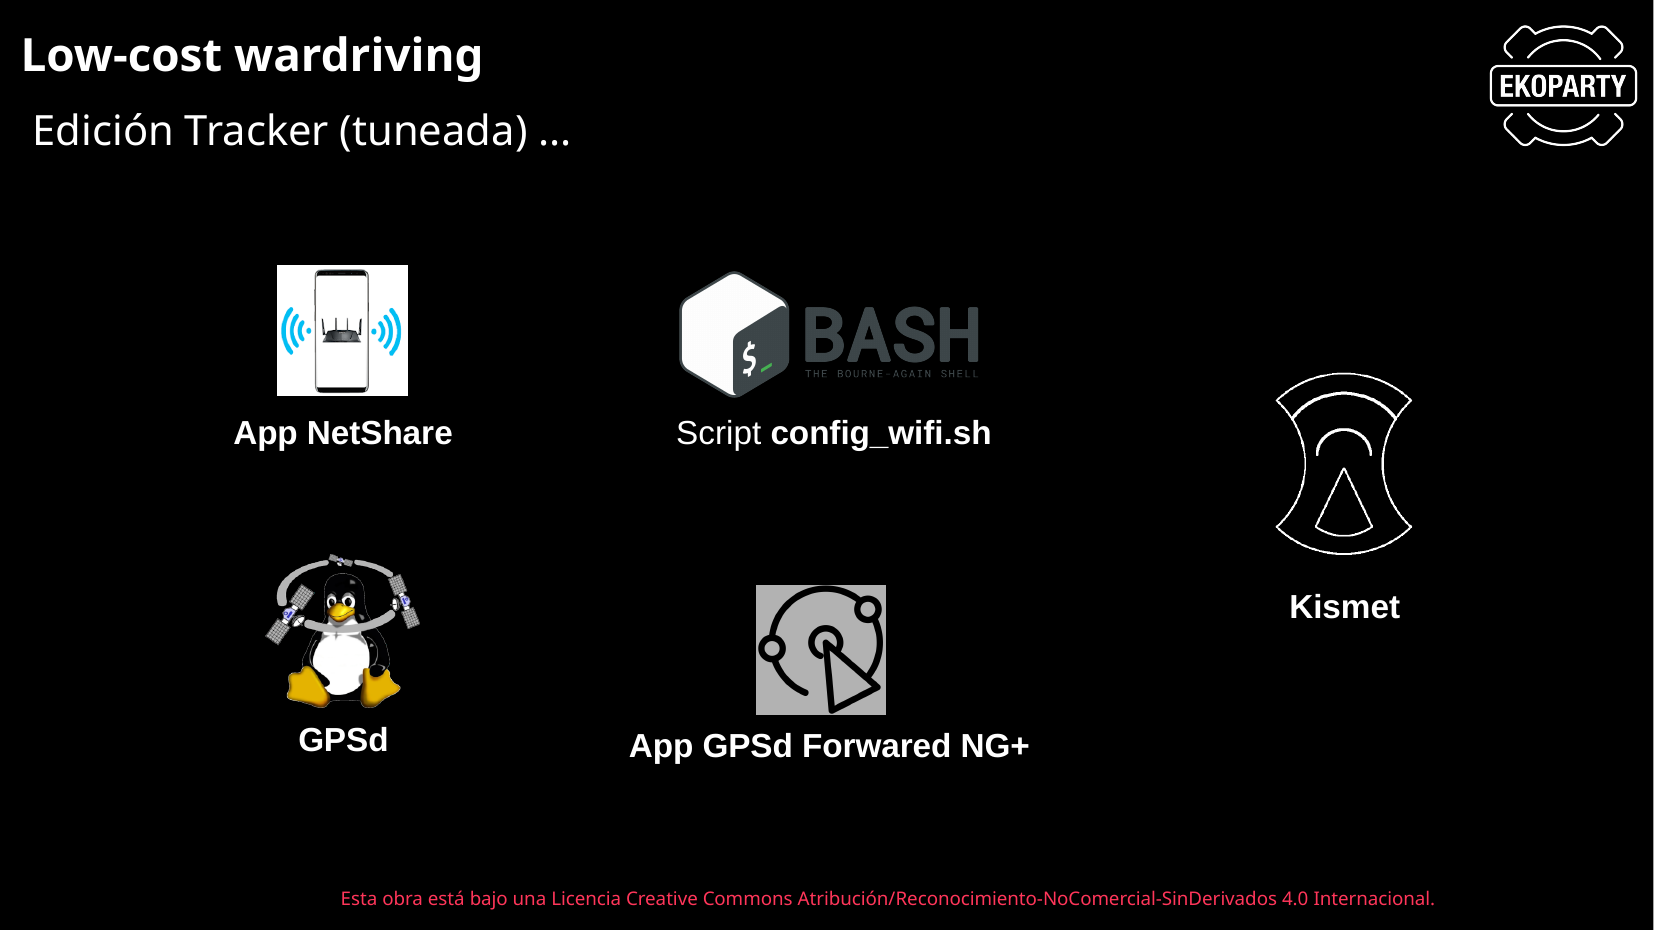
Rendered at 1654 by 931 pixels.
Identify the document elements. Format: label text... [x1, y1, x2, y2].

text_box App GPSd Forwared NG+ [614, 720, 1046, 778]
picture [1241, 361, 1441, 562]
text_box App NetShare [218, 407, 469, 465]
text_box Esta obra está bajo una Licencia Creative Commons Atribución/Reconocimiento-NoComercial-SinDerivados 4.0 Internacional. [325, 878, 1654, 917]
text_box GPSd [283, 714, 404, 772]
text_box Script config_wifi.sh [661, 407, 1008, 460]
picture [755, 584, 886, 715]
picture [679, 271, 979, 398]
picture [1476, 0, 1654, 178]
picture [277, 265, 408, 396]
text_box Edición Tracker (tuneada) ... [17, 93, 1433, 161]
picture [265, 553, 420, 708]
text_box Low-cost wardriving [5, 14, 1476, 87]
text_box Kismet [1274, 580, 1416, 638]
